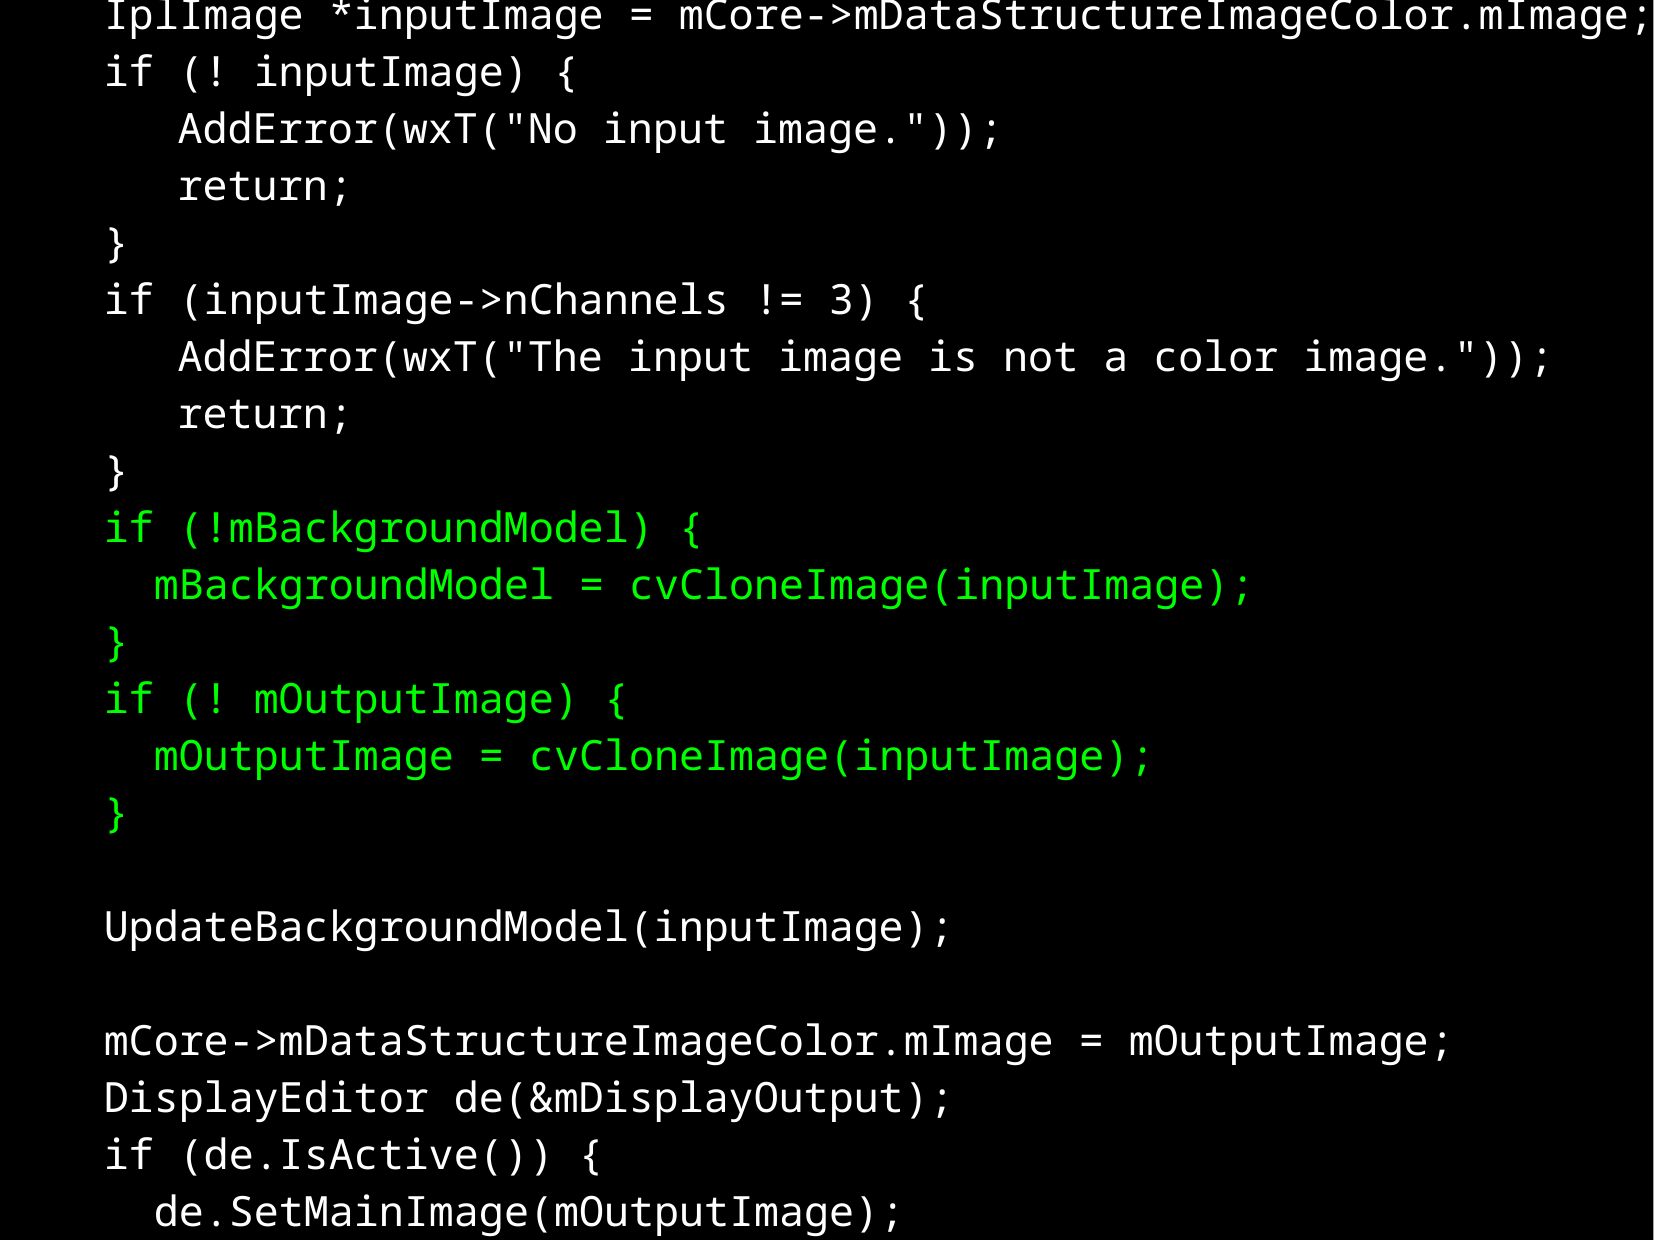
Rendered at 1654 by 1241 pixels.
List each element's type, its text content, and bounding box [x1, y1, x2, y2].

subtitle void THISCLASS::OnStep() { IplImage *inputImage = mCore->mDataStructureImageColor.mImage; if (! inputImage) { AddError(wxT("No input image.")); return; } if (inputImage->nChannels != 3) { AddError(wxT("The input image is not a color image.")); return; } if (!mBackgroundModel) { mBackgroundModel = cvCloneImage(inputImage); } if (! mOutputImage) { mOutputImage = cvCloneImage(inputImage); } UpdateBackgroundModel(inputImage); mCore->mDataStructureImageColor.mImage = mOutputImage; DisplayEditor de(&mDisplayOutput); if (de.IsActive()) { de.SetMainImage(mOutputImage); } } [30, 37, 1654, 1241]
